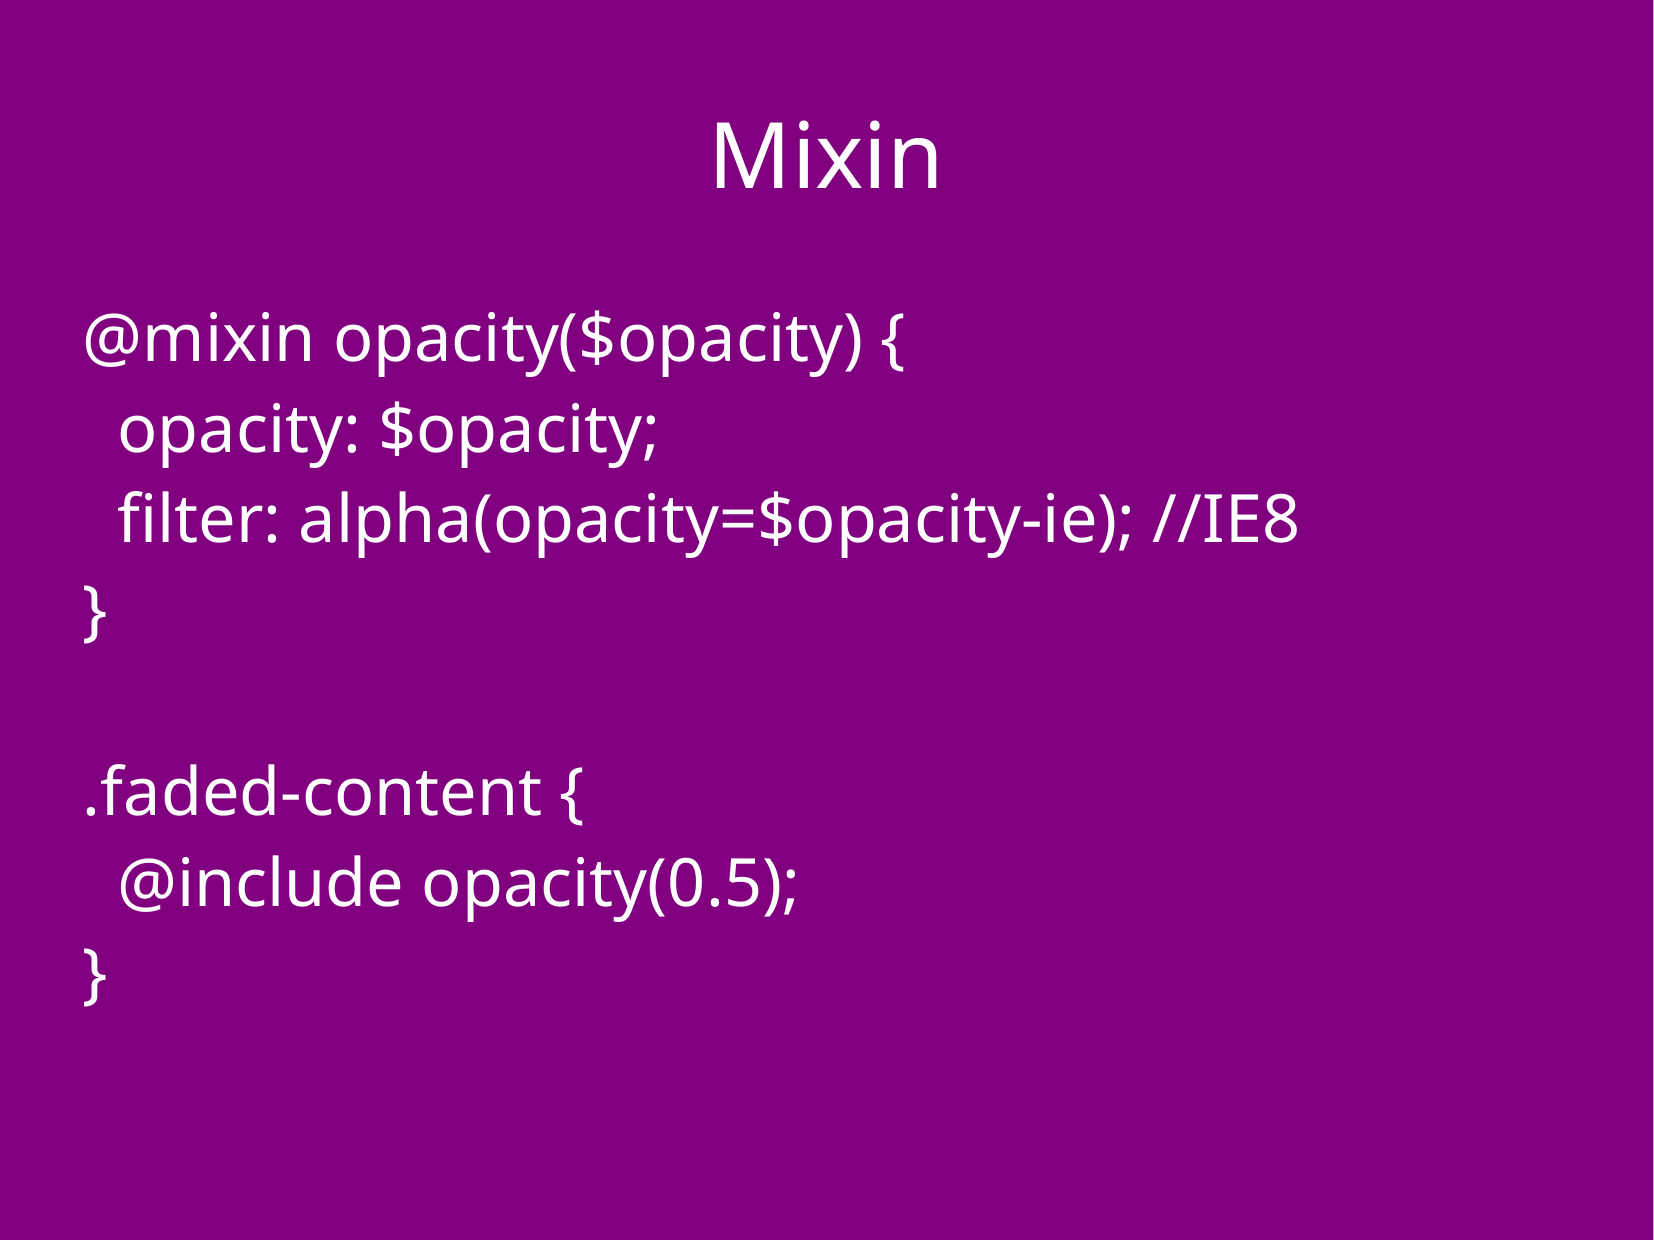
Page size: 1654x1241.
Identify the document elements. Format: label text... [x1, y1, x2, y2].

title Mixin [82, 56, 1571, 250]
subtitle @mixin opacity($opacity) { opacity: $opacity; filter: alpha(opacity=$opacity-ie); //IE8 } .faded-content { @include opacity(0.5); } [82, 290, 1571, 1109]
